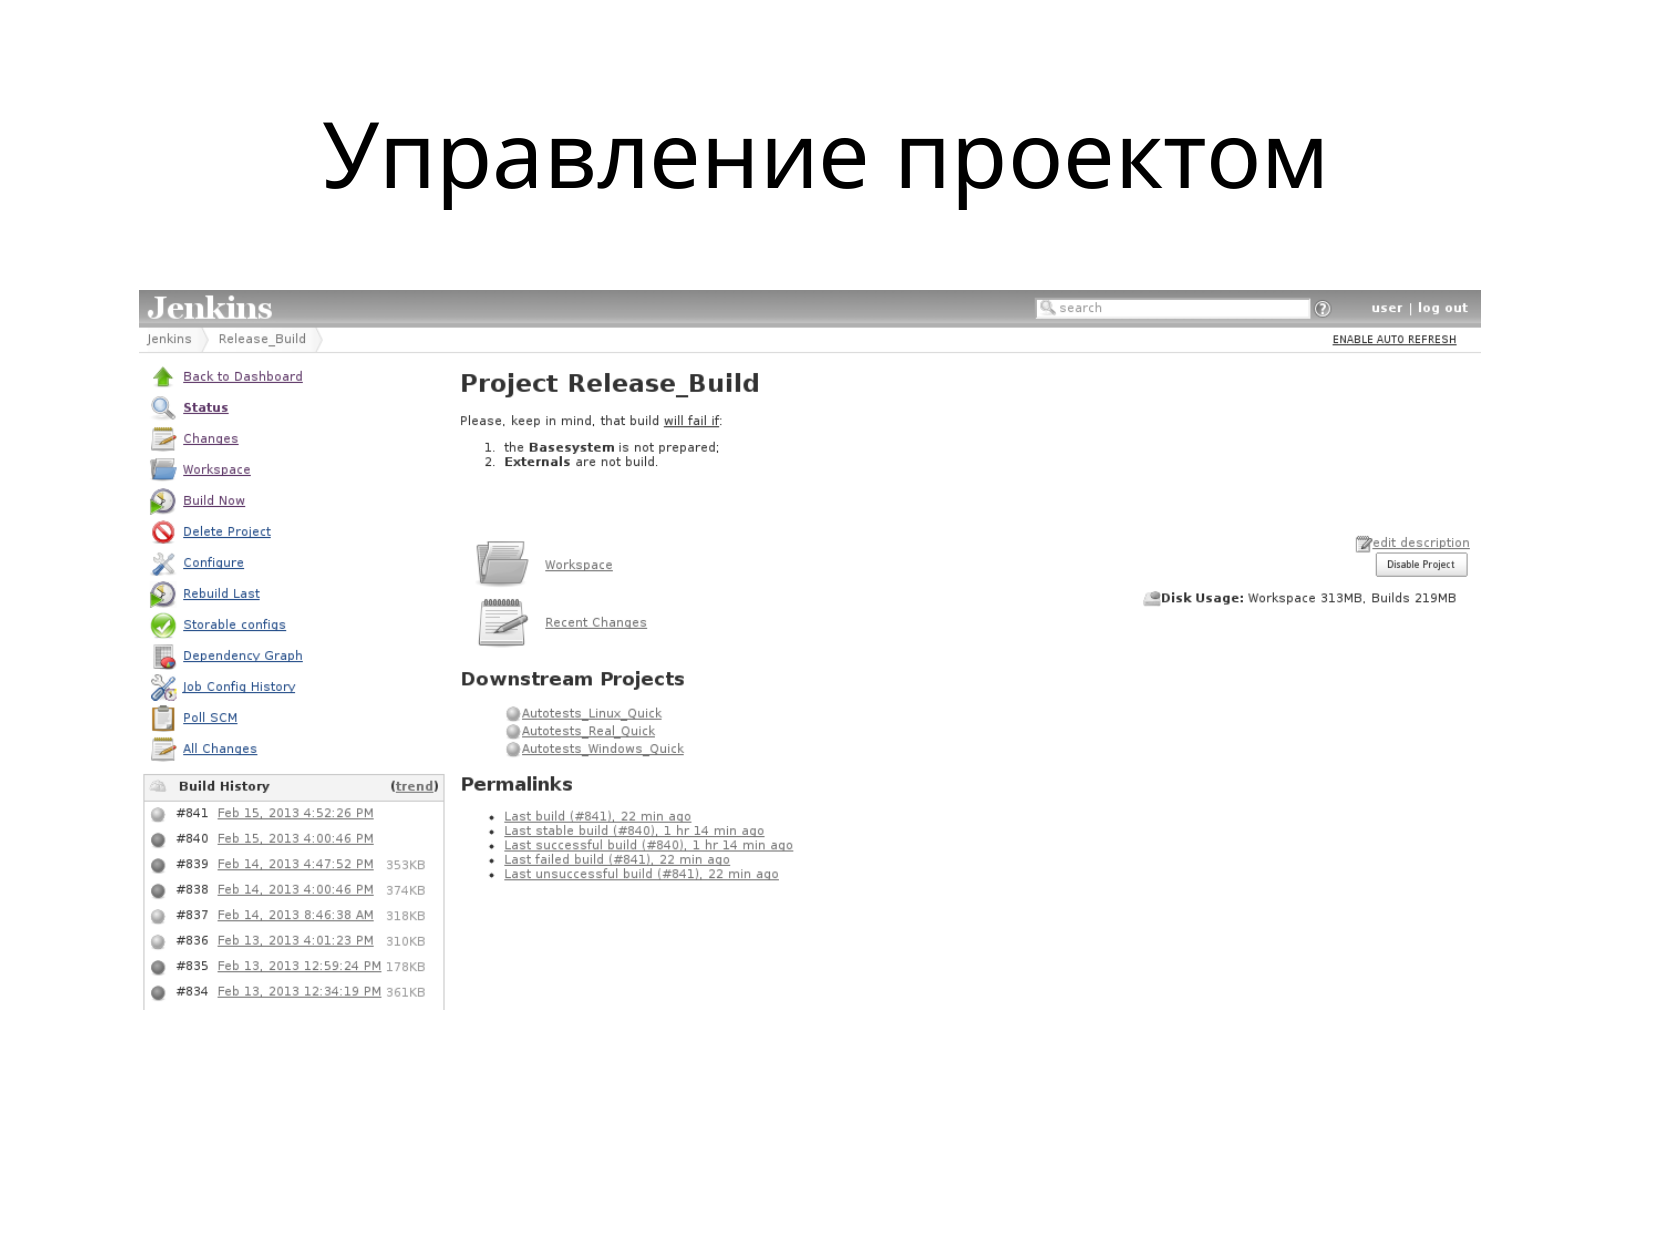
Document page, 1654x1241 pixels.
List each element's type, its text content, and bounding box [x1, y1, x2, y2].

title Управление проектом [82, 49, 1571, 257]
picture [139, 290, 1481, 1010]
